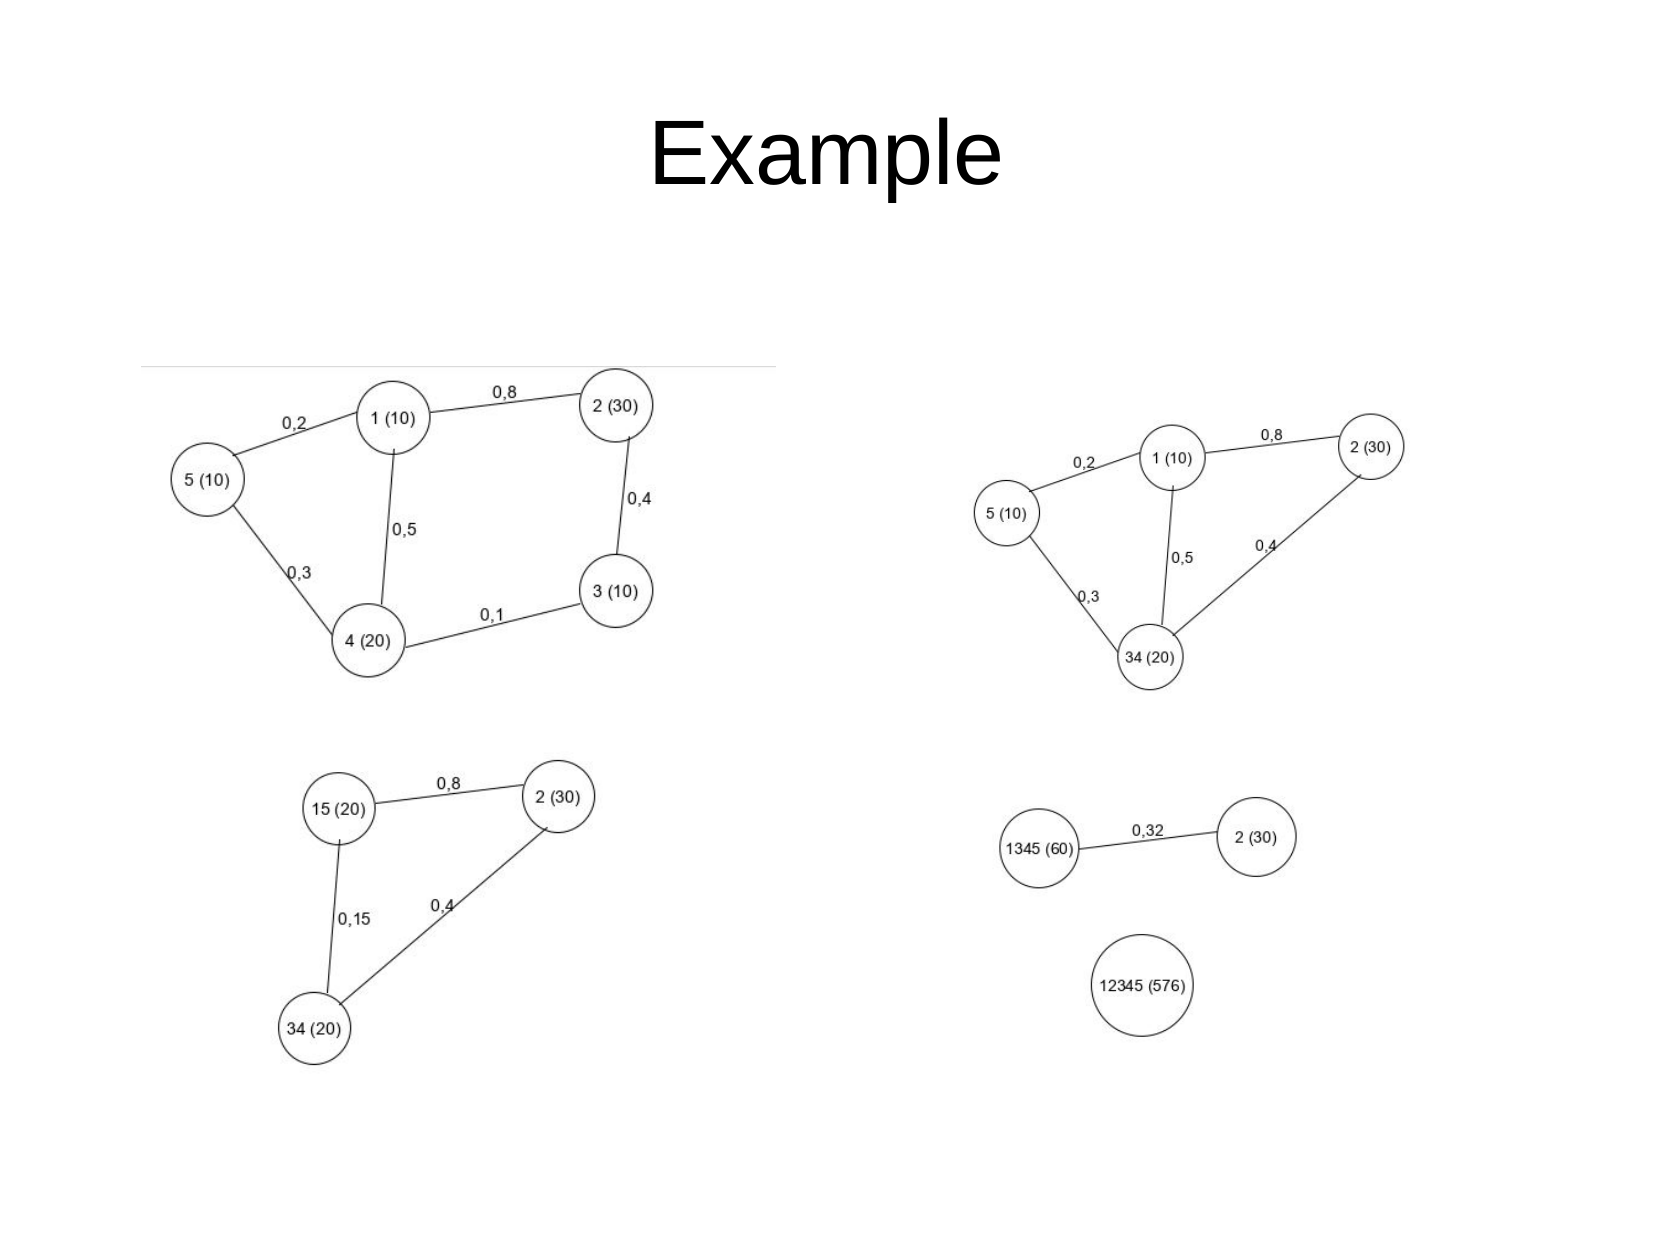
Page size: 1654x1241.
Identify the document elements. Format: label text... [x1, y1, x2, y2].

picture [183, 732, 721, 1092]
picture [141, 366, 776, 686]
title Example [82, 49, 1571, 257]
picture [933, 366, 1453, 708]
picture [956, 732, 1347, 1070]
